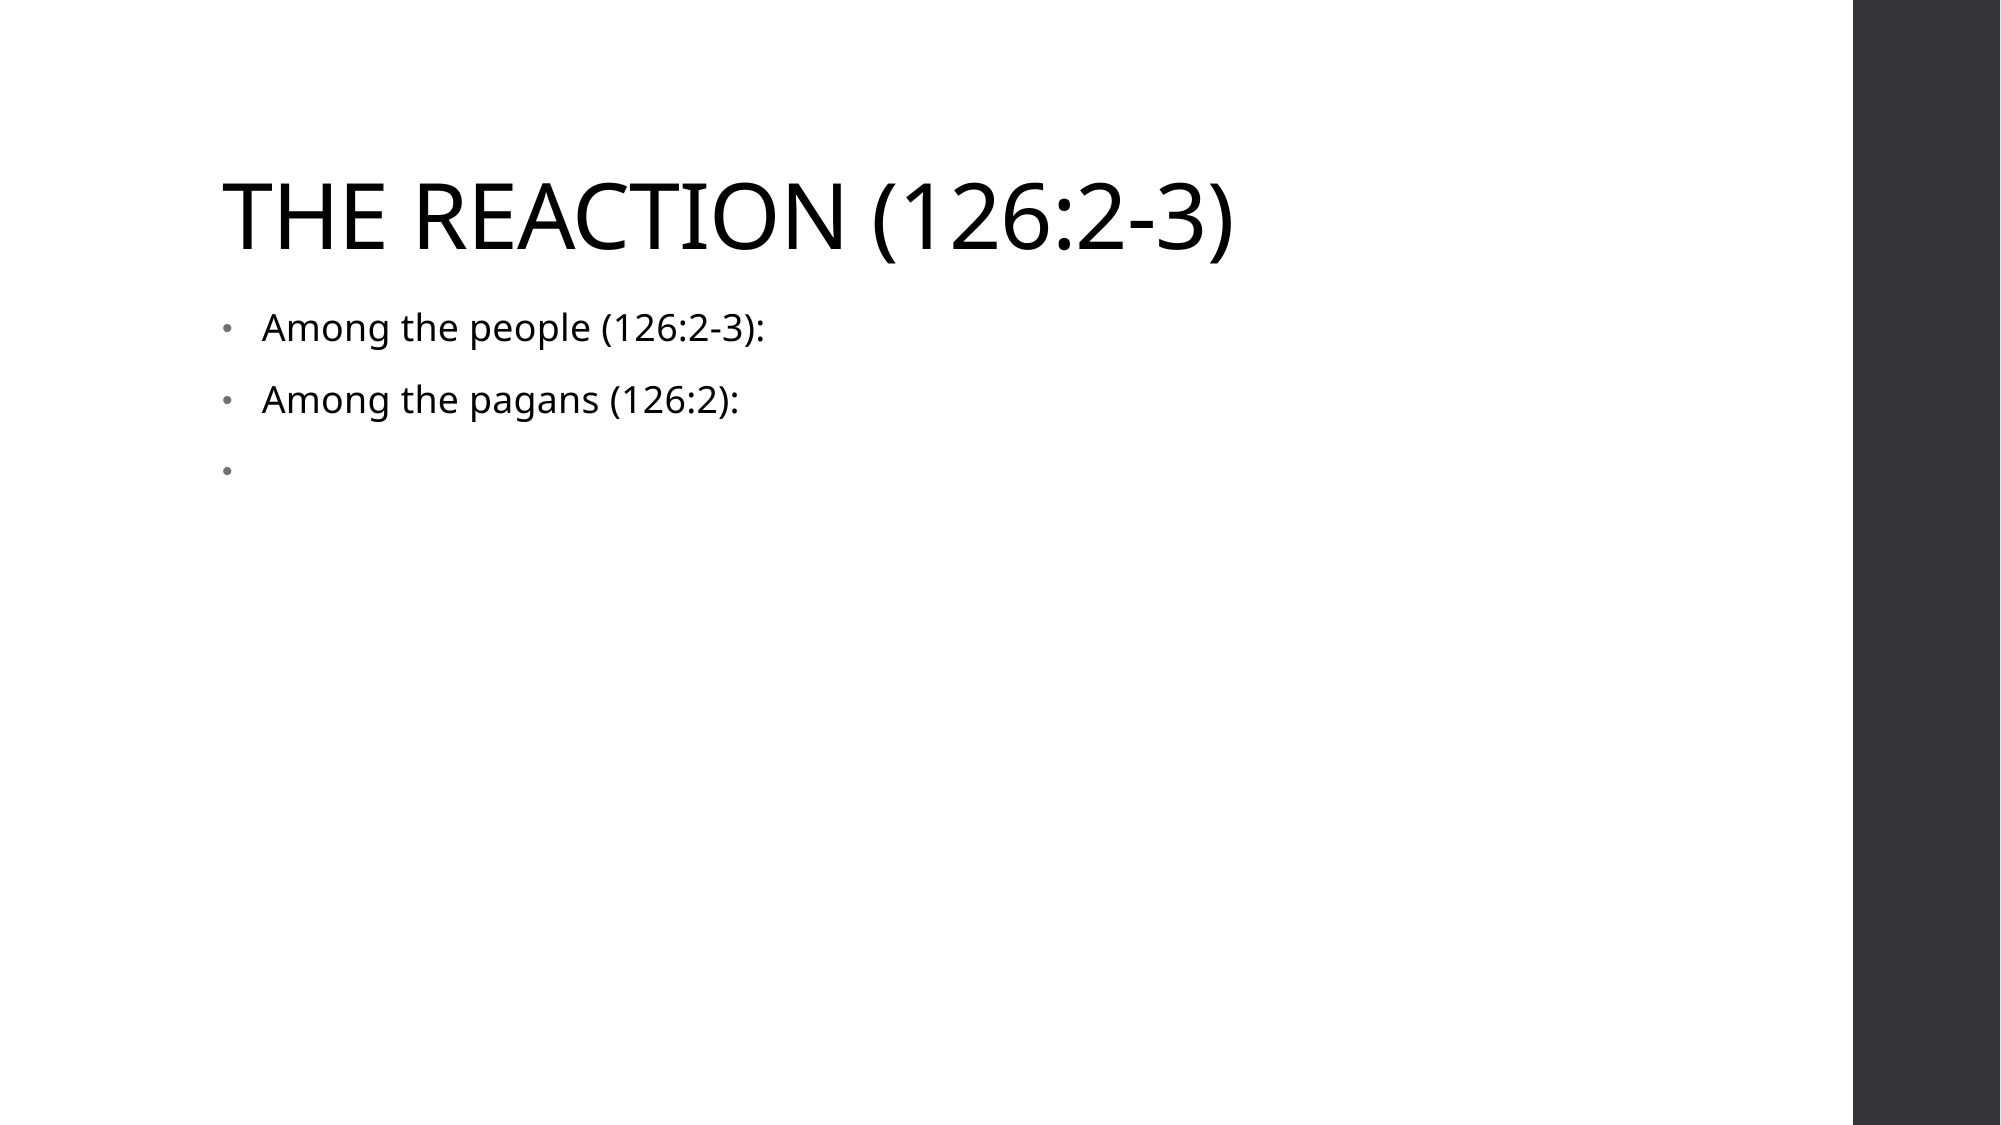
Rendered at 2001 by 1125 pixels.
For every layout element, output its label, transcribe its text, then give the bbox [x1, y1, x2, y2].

title THE REACTION (126:2-3) [206, 60, 1797, 278]
list Among the people (126:2-3): Among the pagans (126:2): [206, 299, 1617, 1014]
